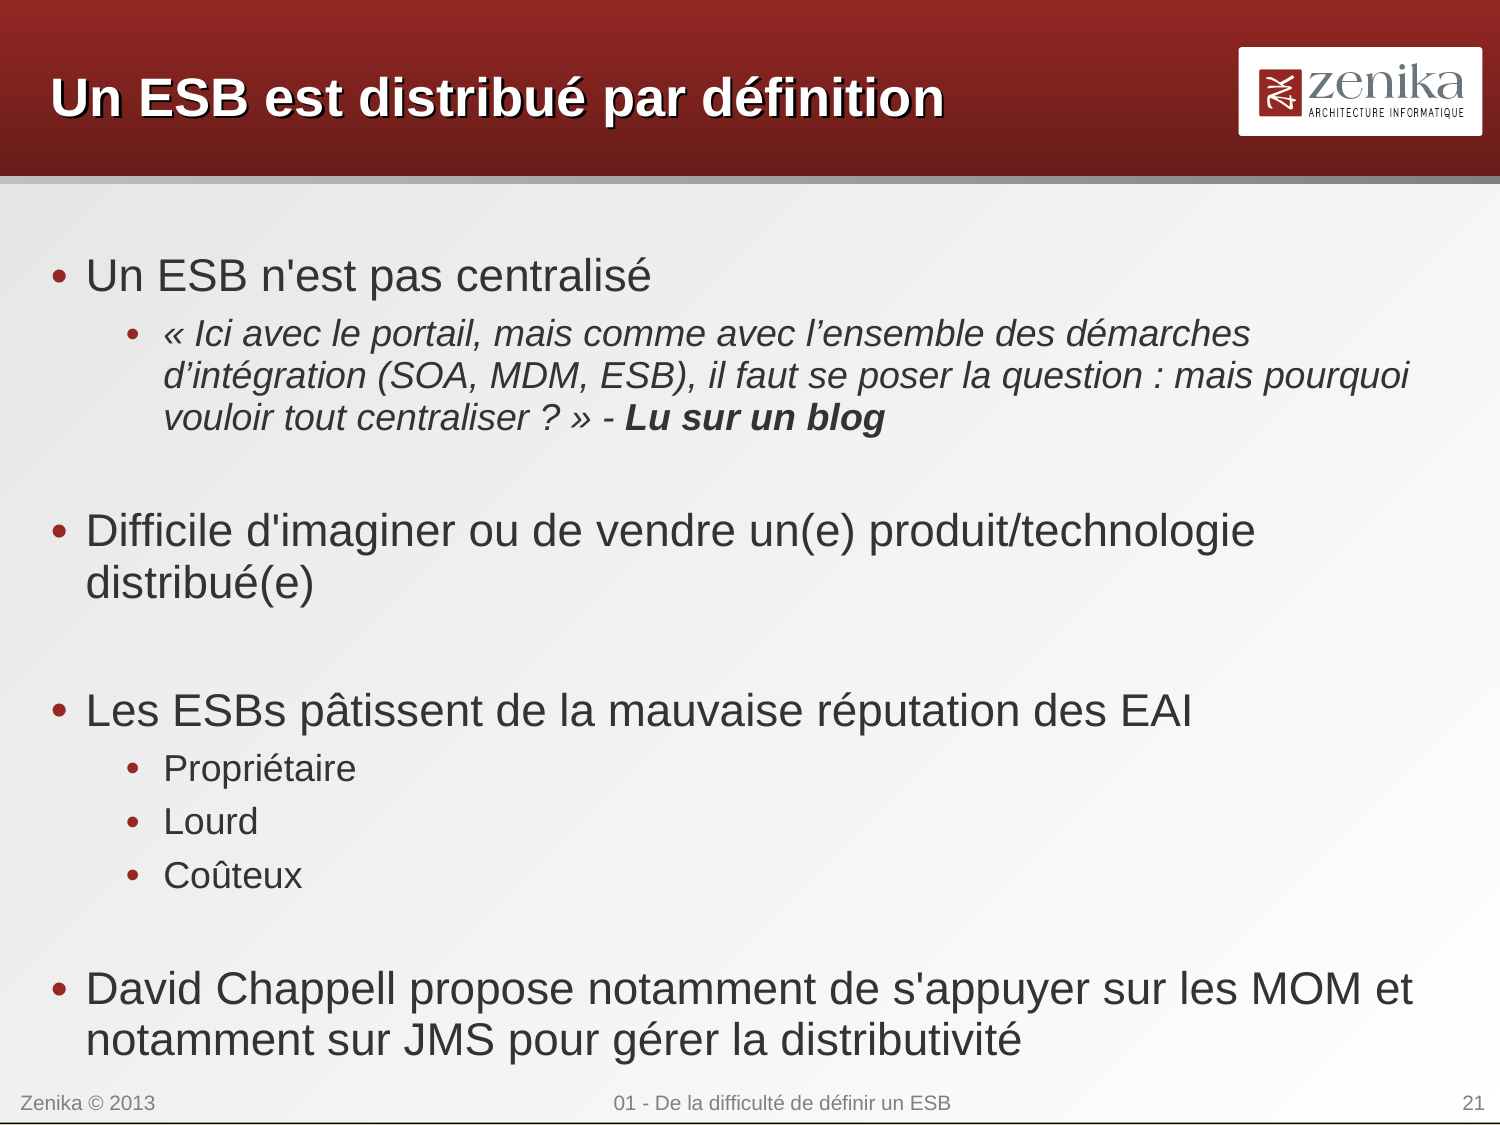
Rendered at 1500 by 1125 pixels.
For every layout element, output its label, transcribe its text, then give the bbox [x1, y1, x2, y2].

picture [1257, 58, 1464, 125]
list Un ESB n'est pas centralisé « Ici avec le portail, mais comme avec l’ensemble des démarches d’intégration (SOA, MDM, ESB), il faut se poser la question : mais pourquoi vouloir tout centraliser ? » - Lu sur un blog Difficile d'imaginer ou de vendre un(e) produit/technologie distribué(e) Les ESBs pâtissent de la mauvaise réputation des EAI Propriétaire Lourd Coûteux David Chappell propose notamment de s'appuyer sur les MOM et notamment sur JMS pour gérer la distributivité [50, 249, 1435, 1066]
title Un ESB est distribué par définition [50, 22, 1206, 172]
